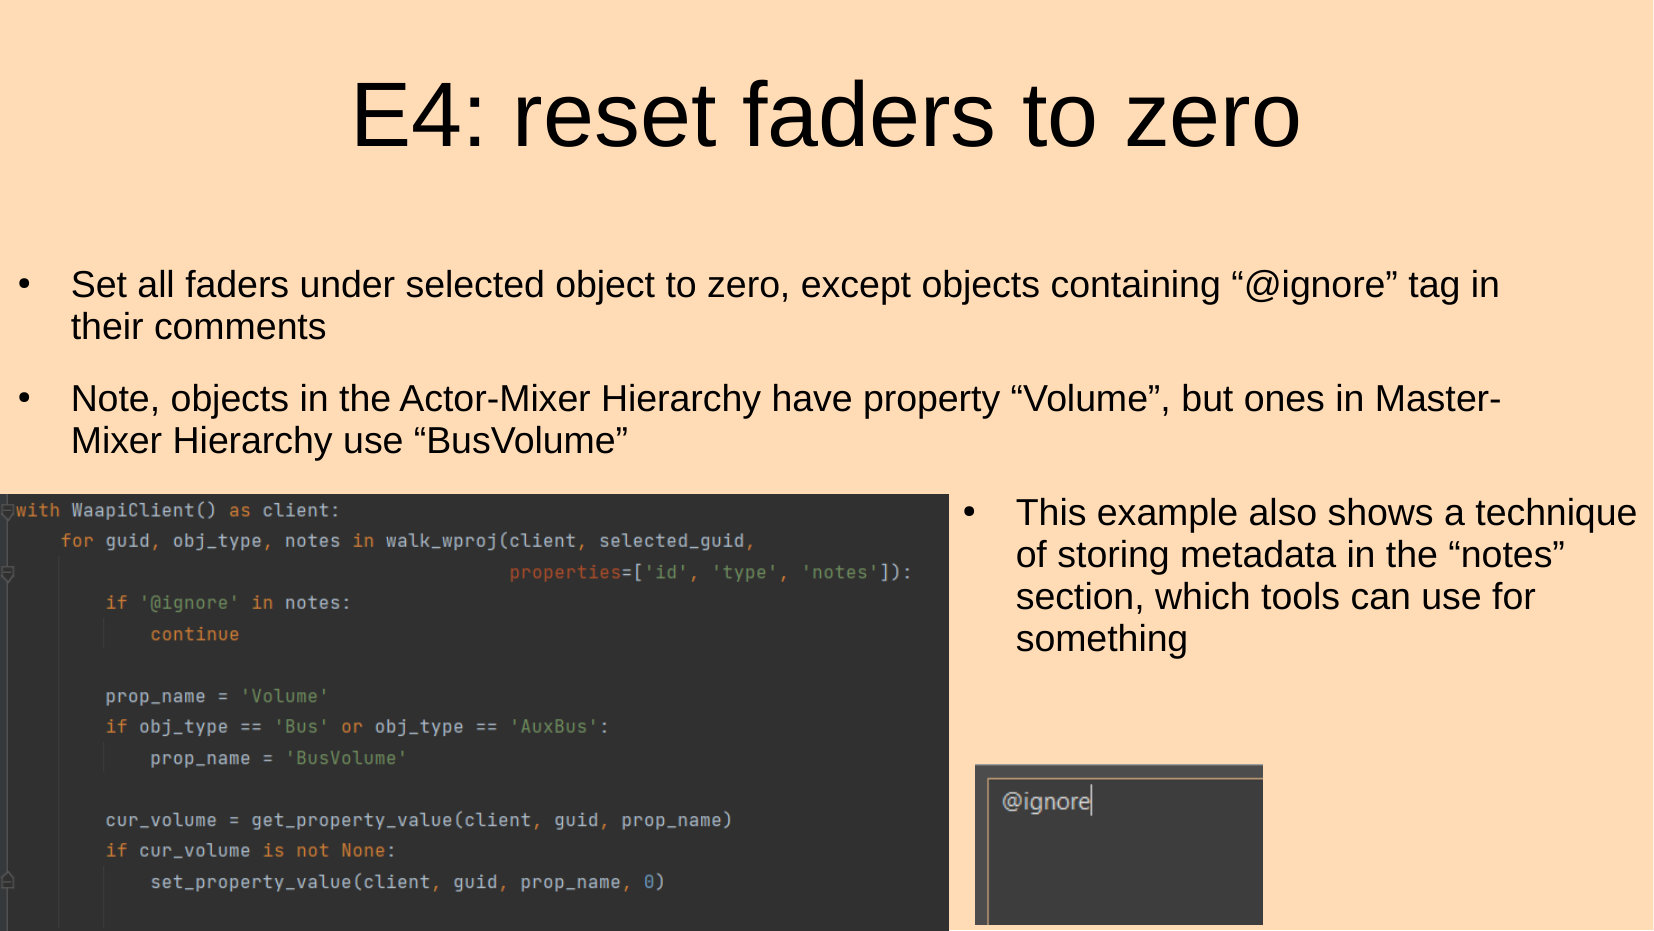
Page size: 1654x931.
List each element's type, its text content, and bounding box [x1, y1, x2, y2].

picture [0, 494, 945, 931]
picture [975, 764, 1263, 925]
title E4: reset faders to zero [82, 37, 1571, 192]
list Set all faders under selected object to zero, except objects containing “@ignore” tag in their comments Note, objects in the Actor-Mixer Hierarchy have property “Volume”, but ones in Master-Mixer Hierarchy use “BusVolume” [0, 192, 1571, 494]
list This example also shows a technique of storing metadata in the “notes” section, which tools can use for something [945, 420, 1651, 931]
